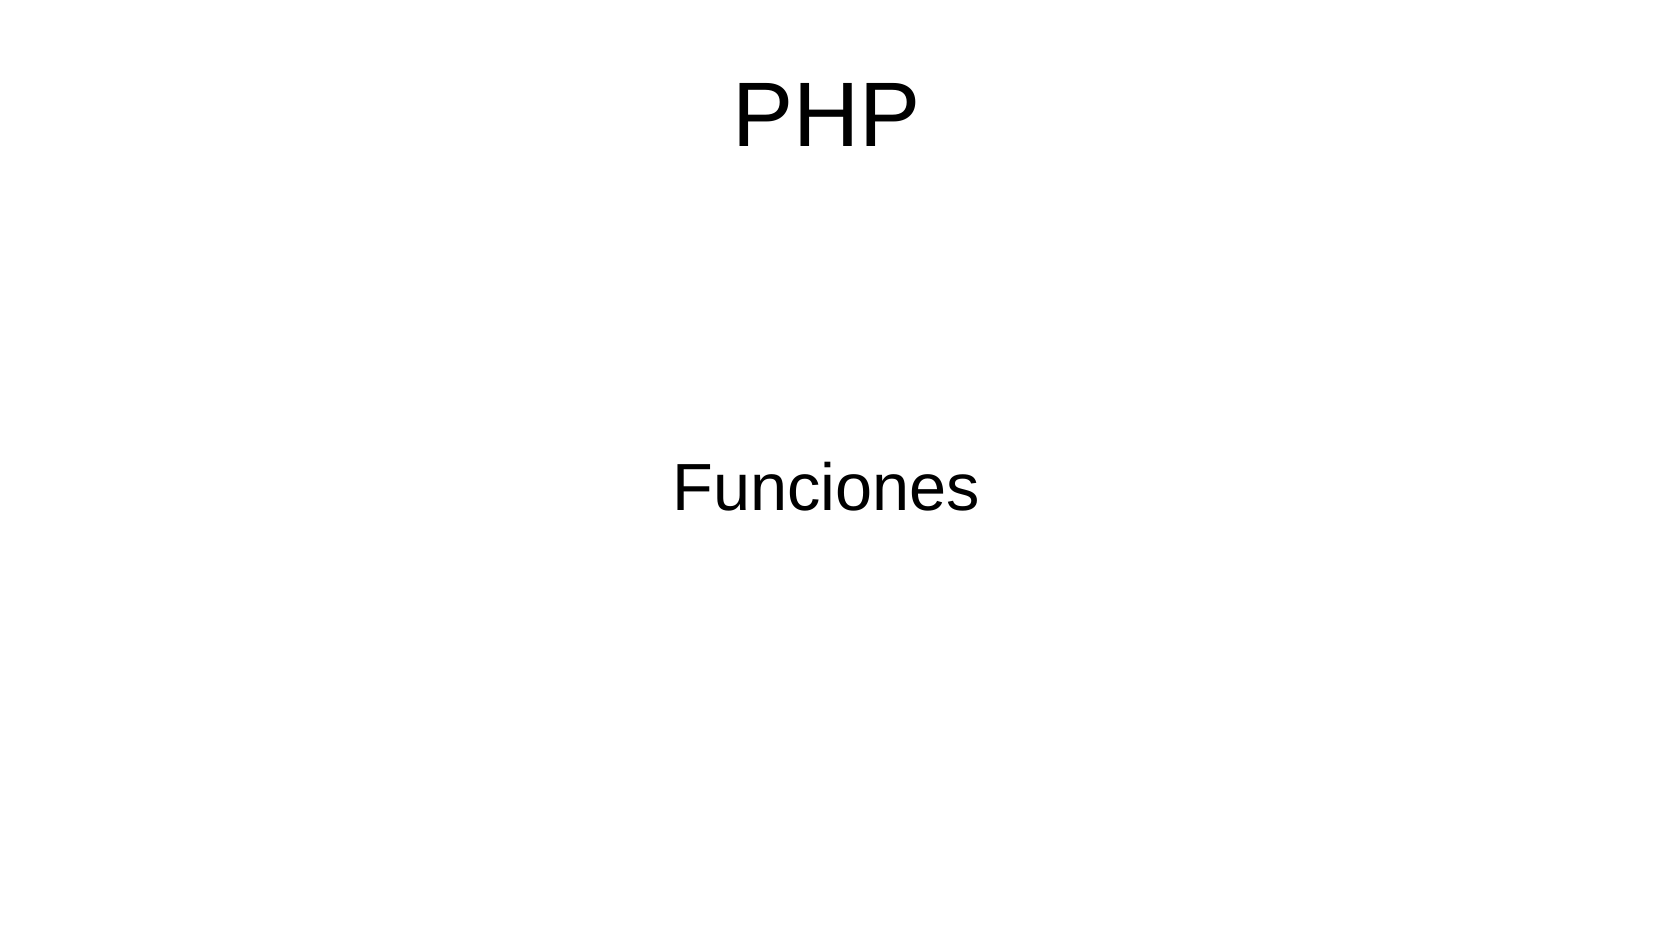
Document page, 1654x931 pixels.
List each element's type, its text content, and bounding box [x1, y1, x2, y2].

subtitle Funciones [82, 217, 1571, 758]
title PHP [82, 37, 1571, 193]
